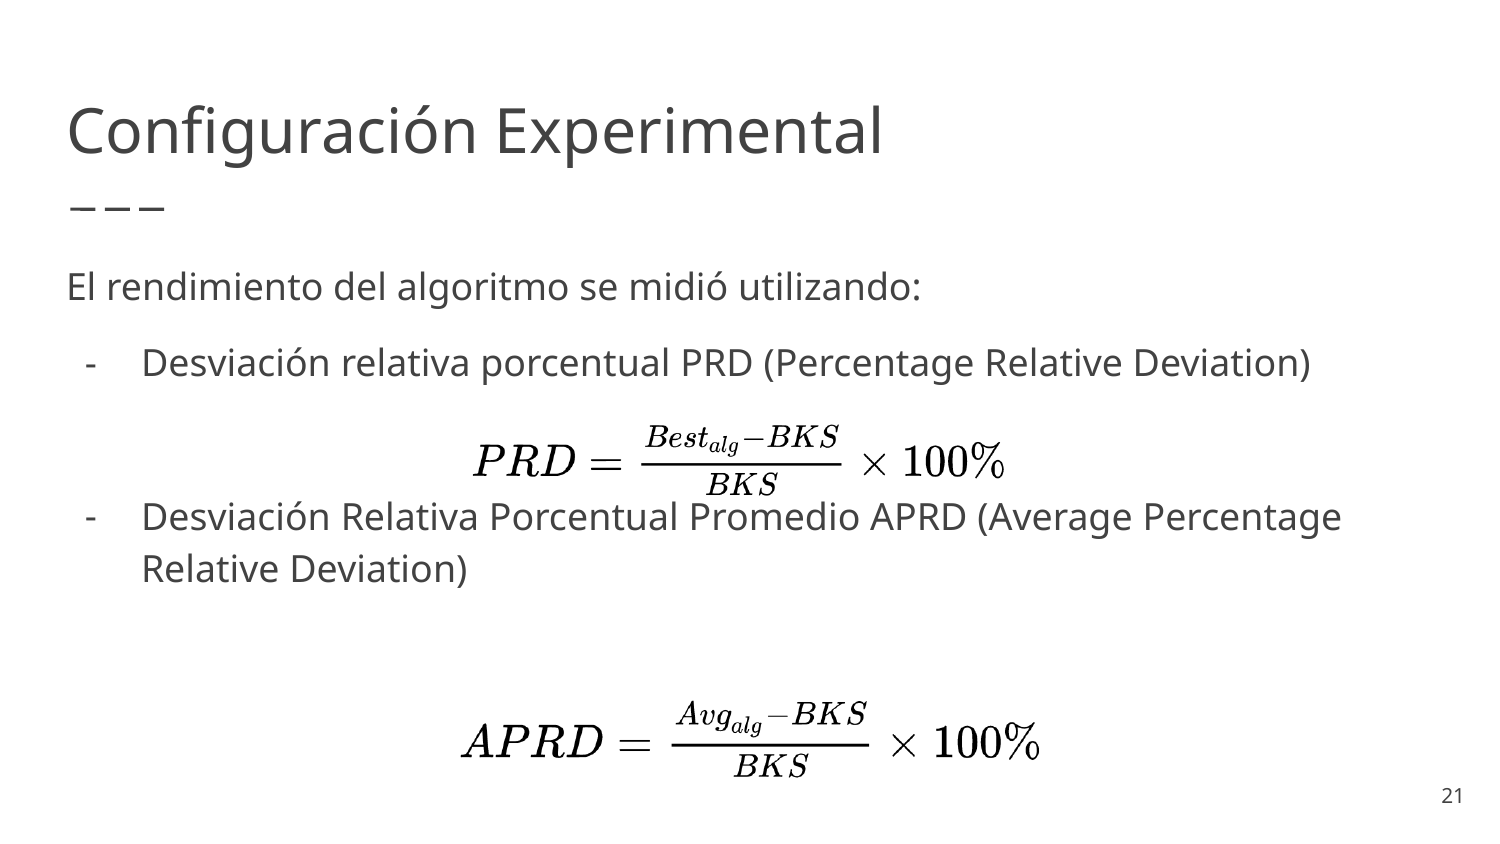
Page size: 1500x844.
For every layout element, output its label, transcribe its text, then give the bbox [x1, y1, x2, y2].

picture [458, 695, 1042, 782]
picture [470, 421, 1007, 500]
list El rendimiento del algoritmo se midió utilizando: Desviación relativa porcentual PRD (Percentage Relative Deviation) Desviación Relativa Porcentual Promedio APRD (Average Percentage Relative Deviation) [51, 240, 1449, 750]
slide_number <number> [1389, 764, 1480, 830]
title Configuración Experimental [51, 61, 1449, 182]
